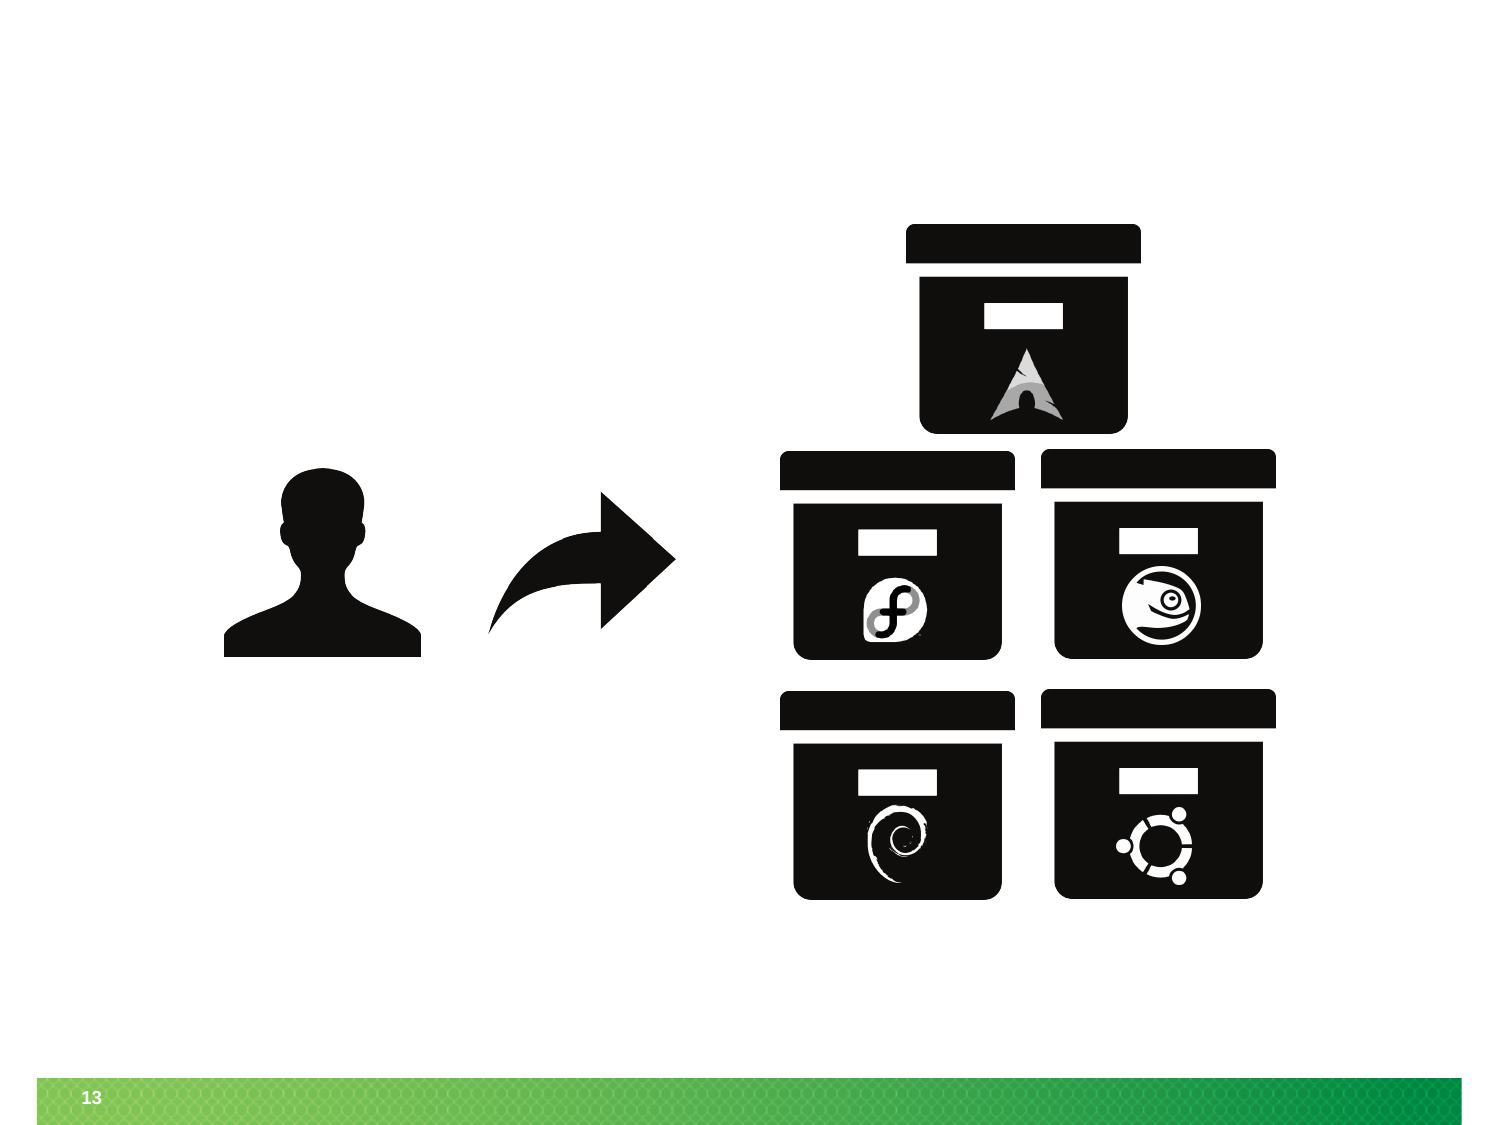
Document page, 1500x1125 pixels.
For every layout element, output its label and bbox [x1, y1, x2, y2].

picture [488, 491, 676, 634]
picture [780, 451, 1015, 661]
picture [906, 224, 1141, 434]
picture [1041, 449, 1276, 659]
picture [224, 468, 421, 657]
picture [1041, 689, 1276, 899]
picture [780, 691, 1015, 901]
picture [36, 1078, 1462, 1125]
